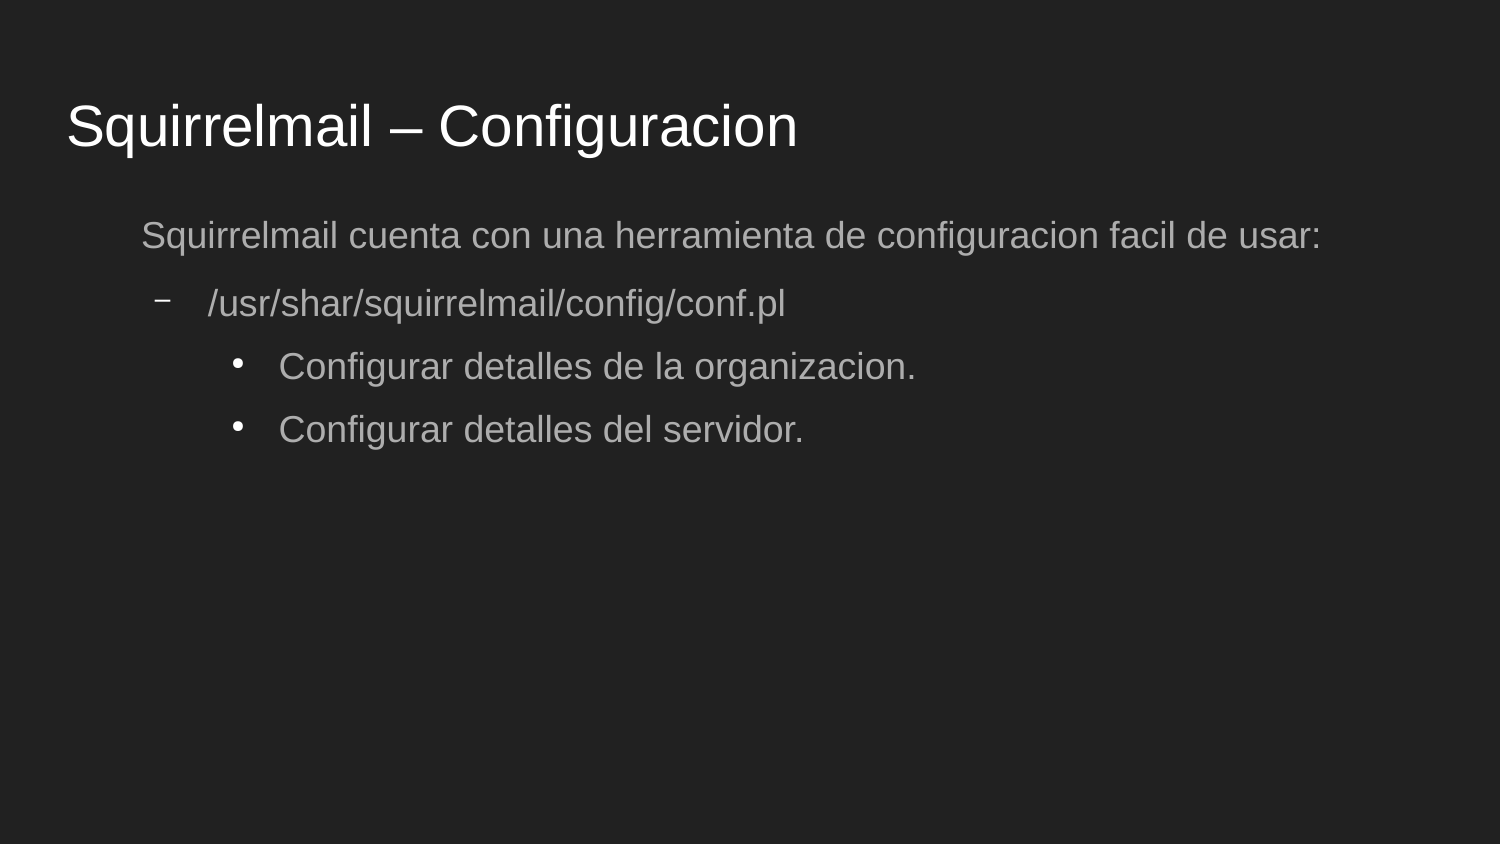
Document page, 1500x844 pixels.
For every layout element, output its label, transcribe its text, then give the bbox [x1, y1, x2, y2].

list Squirrelmail cuenta con una herramienta de configuracion facil de usar: /usr/shar/squirrelmail/config/conf.pl Configurar detalles de la organizacion. Configurar detalles del servidor. [51, 189, 1456, 750]
title Squirrelmail – Configuracion [51, 72, 1449, 167]
